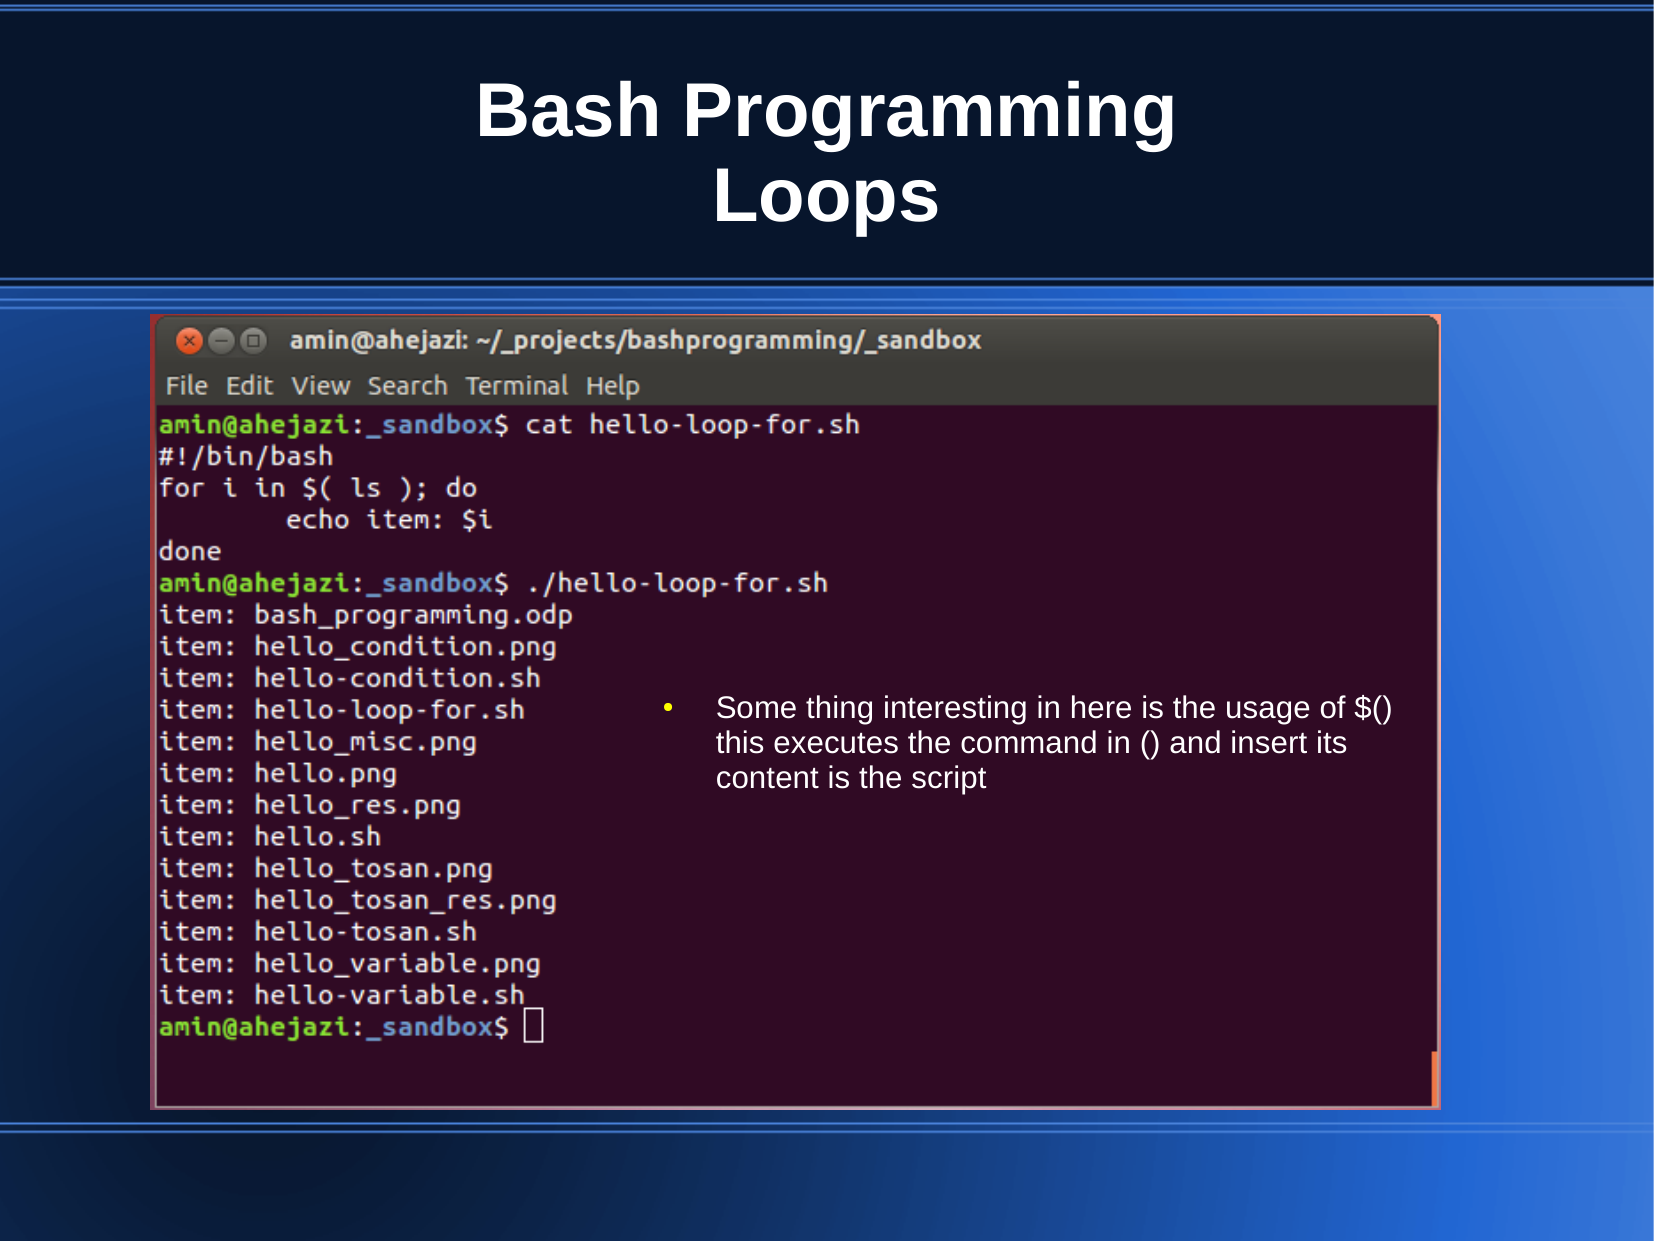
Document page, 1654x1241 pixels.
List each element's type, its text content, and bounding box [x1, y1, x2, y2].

list Some thing interesting in here is the usage of $() this executes the command in () and insert its content is the script [645, 690, 1411, 931]
title Bash Programming Loops [82, 49, 1571, 257]
picture [0, 0, 1654, 1241]
